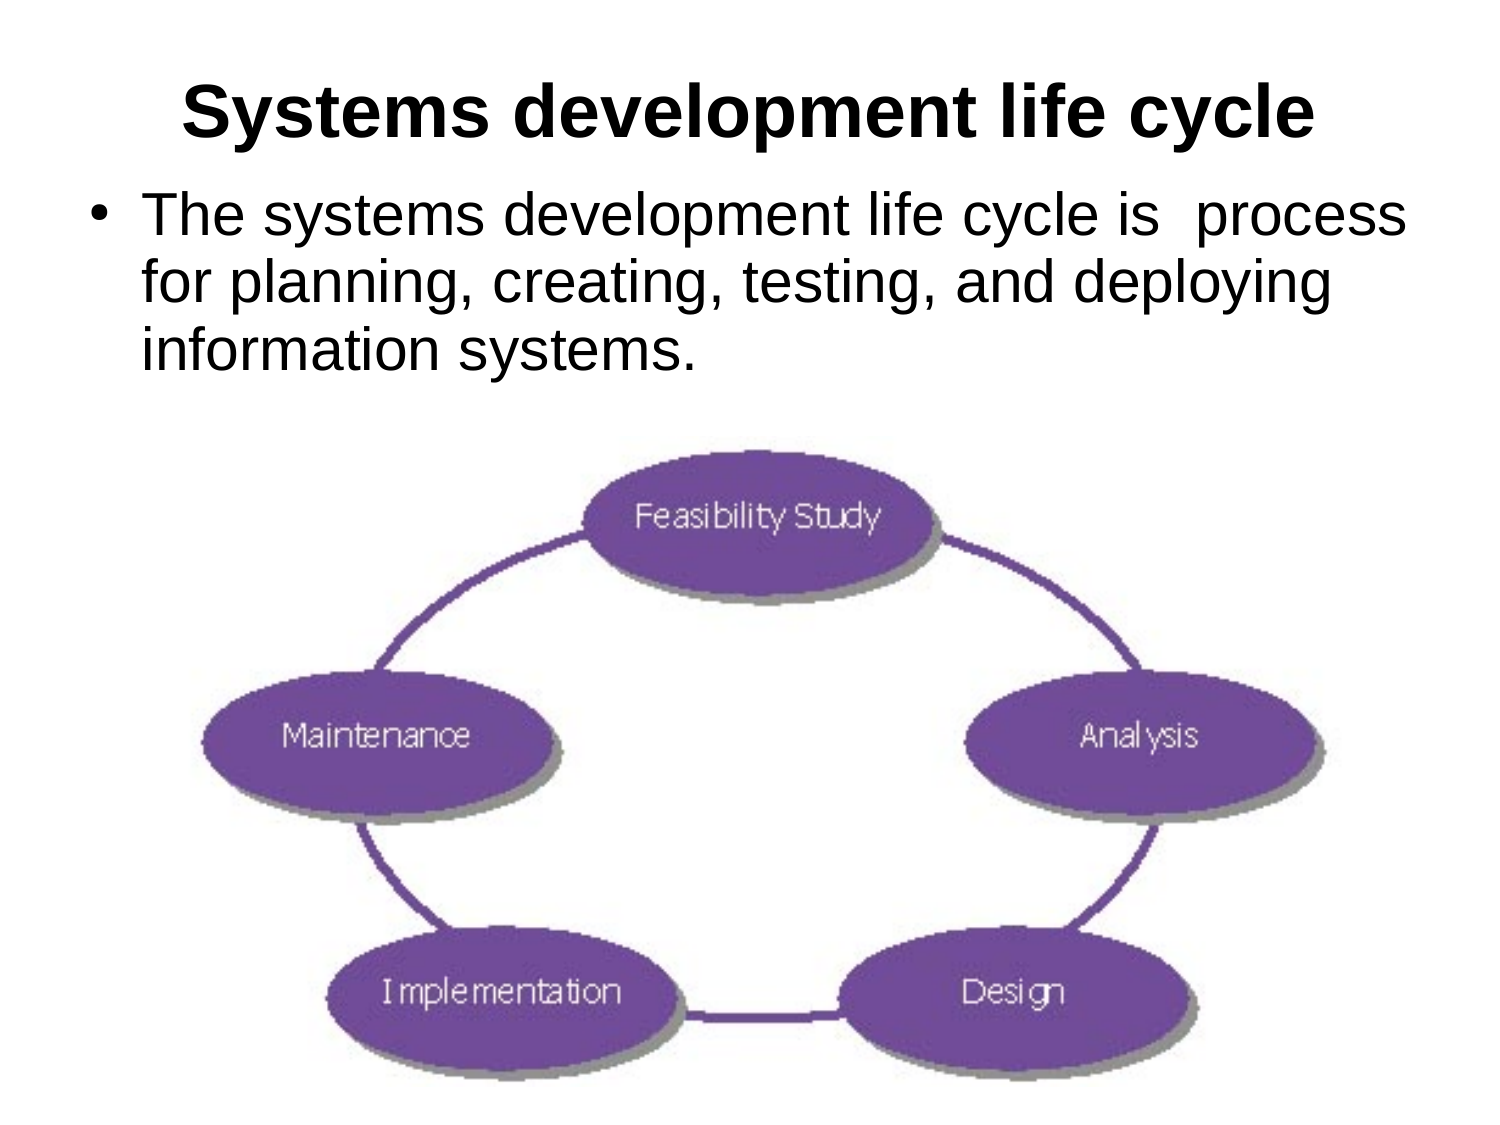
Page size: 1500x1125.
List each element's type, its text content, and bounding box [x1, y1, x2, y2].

title Systems development life cycle [75, 44, 1425, 177]
picture [153, 436, 1359, 1087]
list The systems development life cycle is process for planning, creating, testing, and deploying information systems. [70, 180, 1453, 438]
